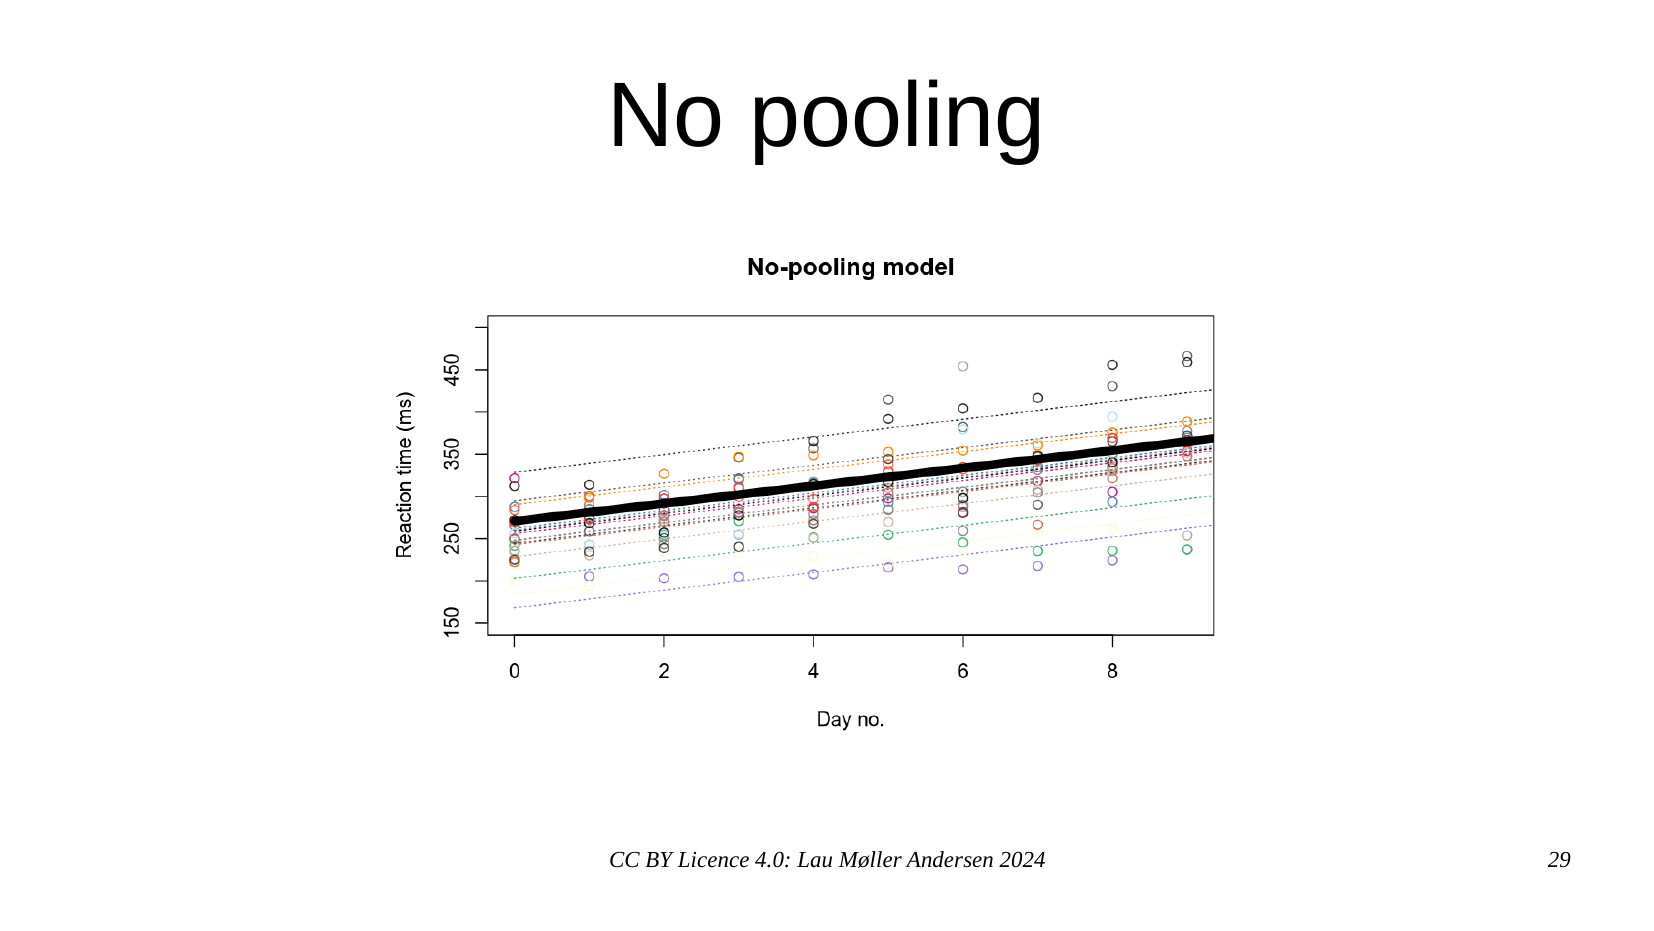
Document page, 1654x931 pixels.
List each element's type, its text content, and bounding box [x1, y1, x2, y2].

title No pooling [82, 37, 1571, 193]
picture [389, 217, 1264, 758]
